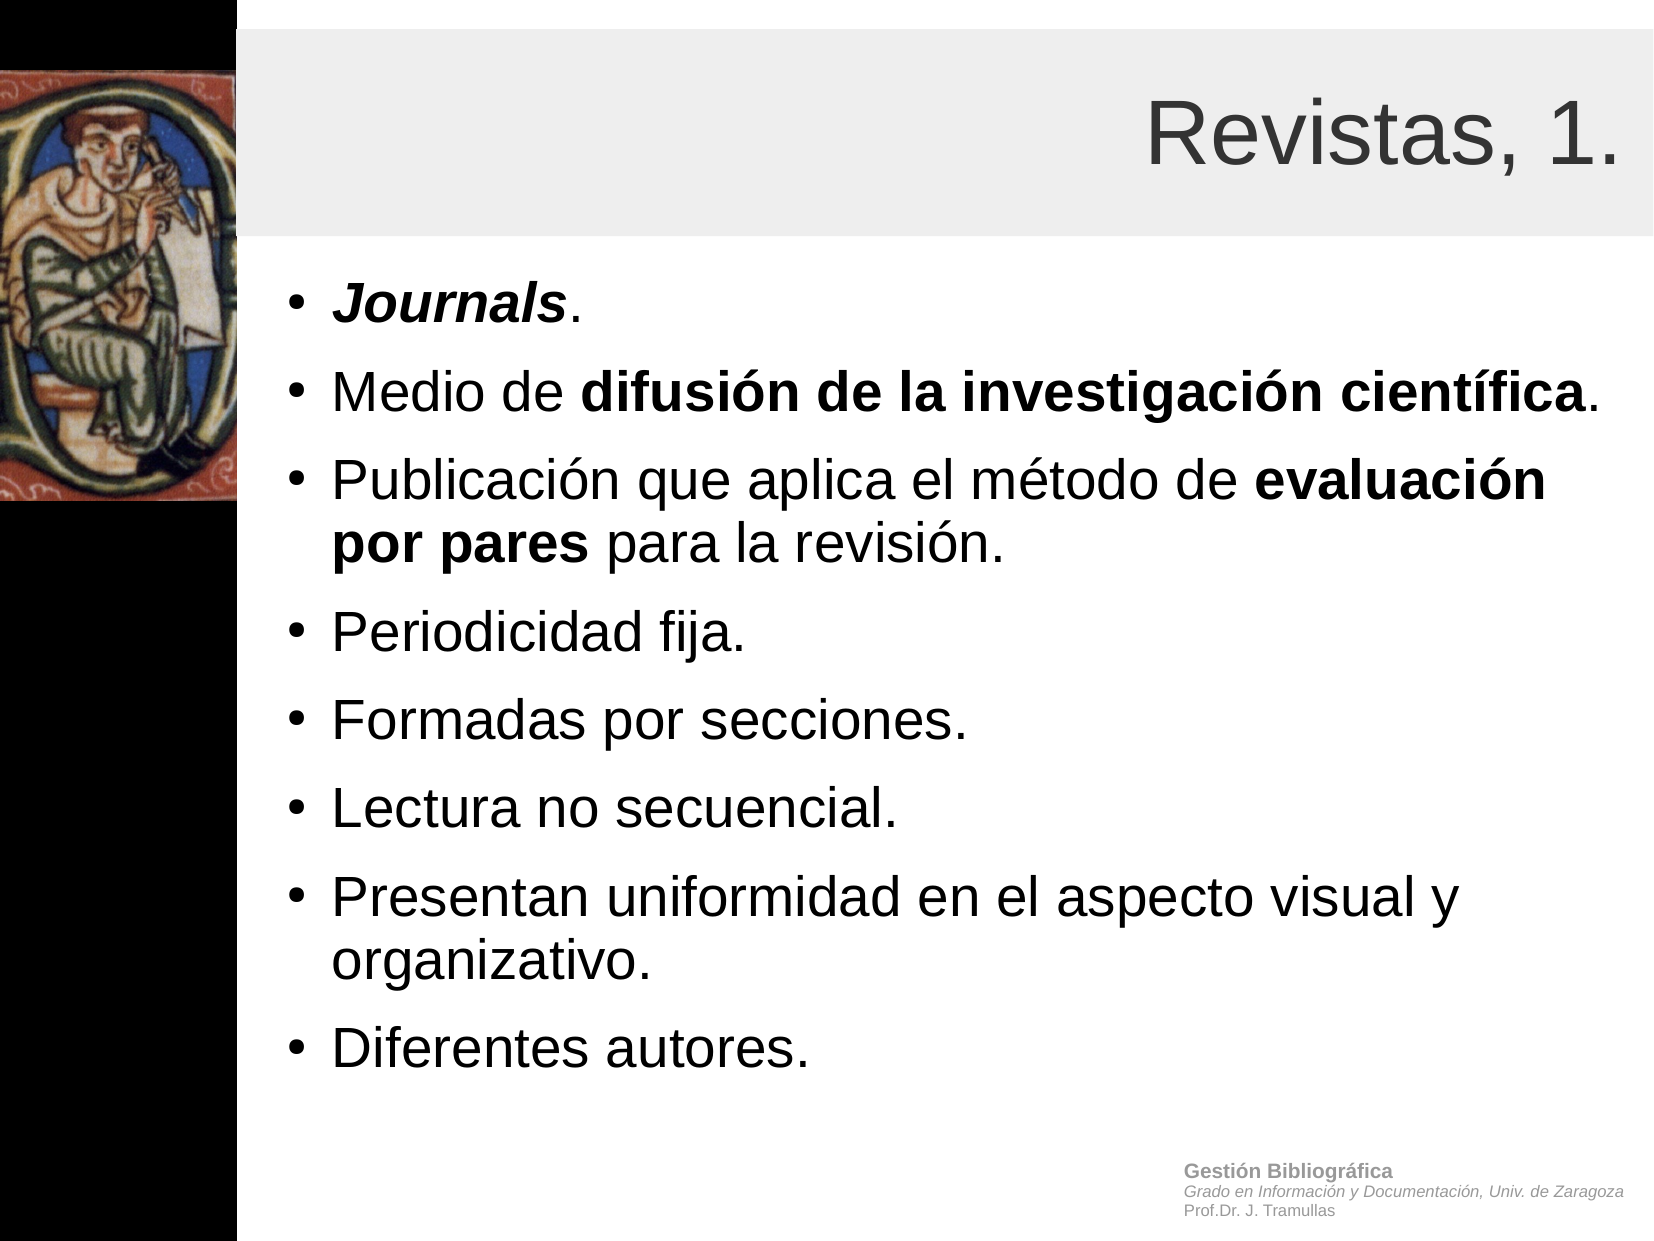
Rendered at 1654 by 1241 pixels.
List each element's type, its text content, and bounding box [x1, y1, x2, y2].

picture [0, 70, 237, 501]
title Revistas, 1. [236, 29, 1654, 237]
list Journals. Medio de difusión de la investigación científica. Publicación que aplica el método de evaluación por pares para la revisión. Periodicidad fija. Formadas por secciones. Lectura no secuencial. Presentan uniformidad en el aspecto visual y organizativo. Diferentes autores. [271, 271, 1619, 1134]
